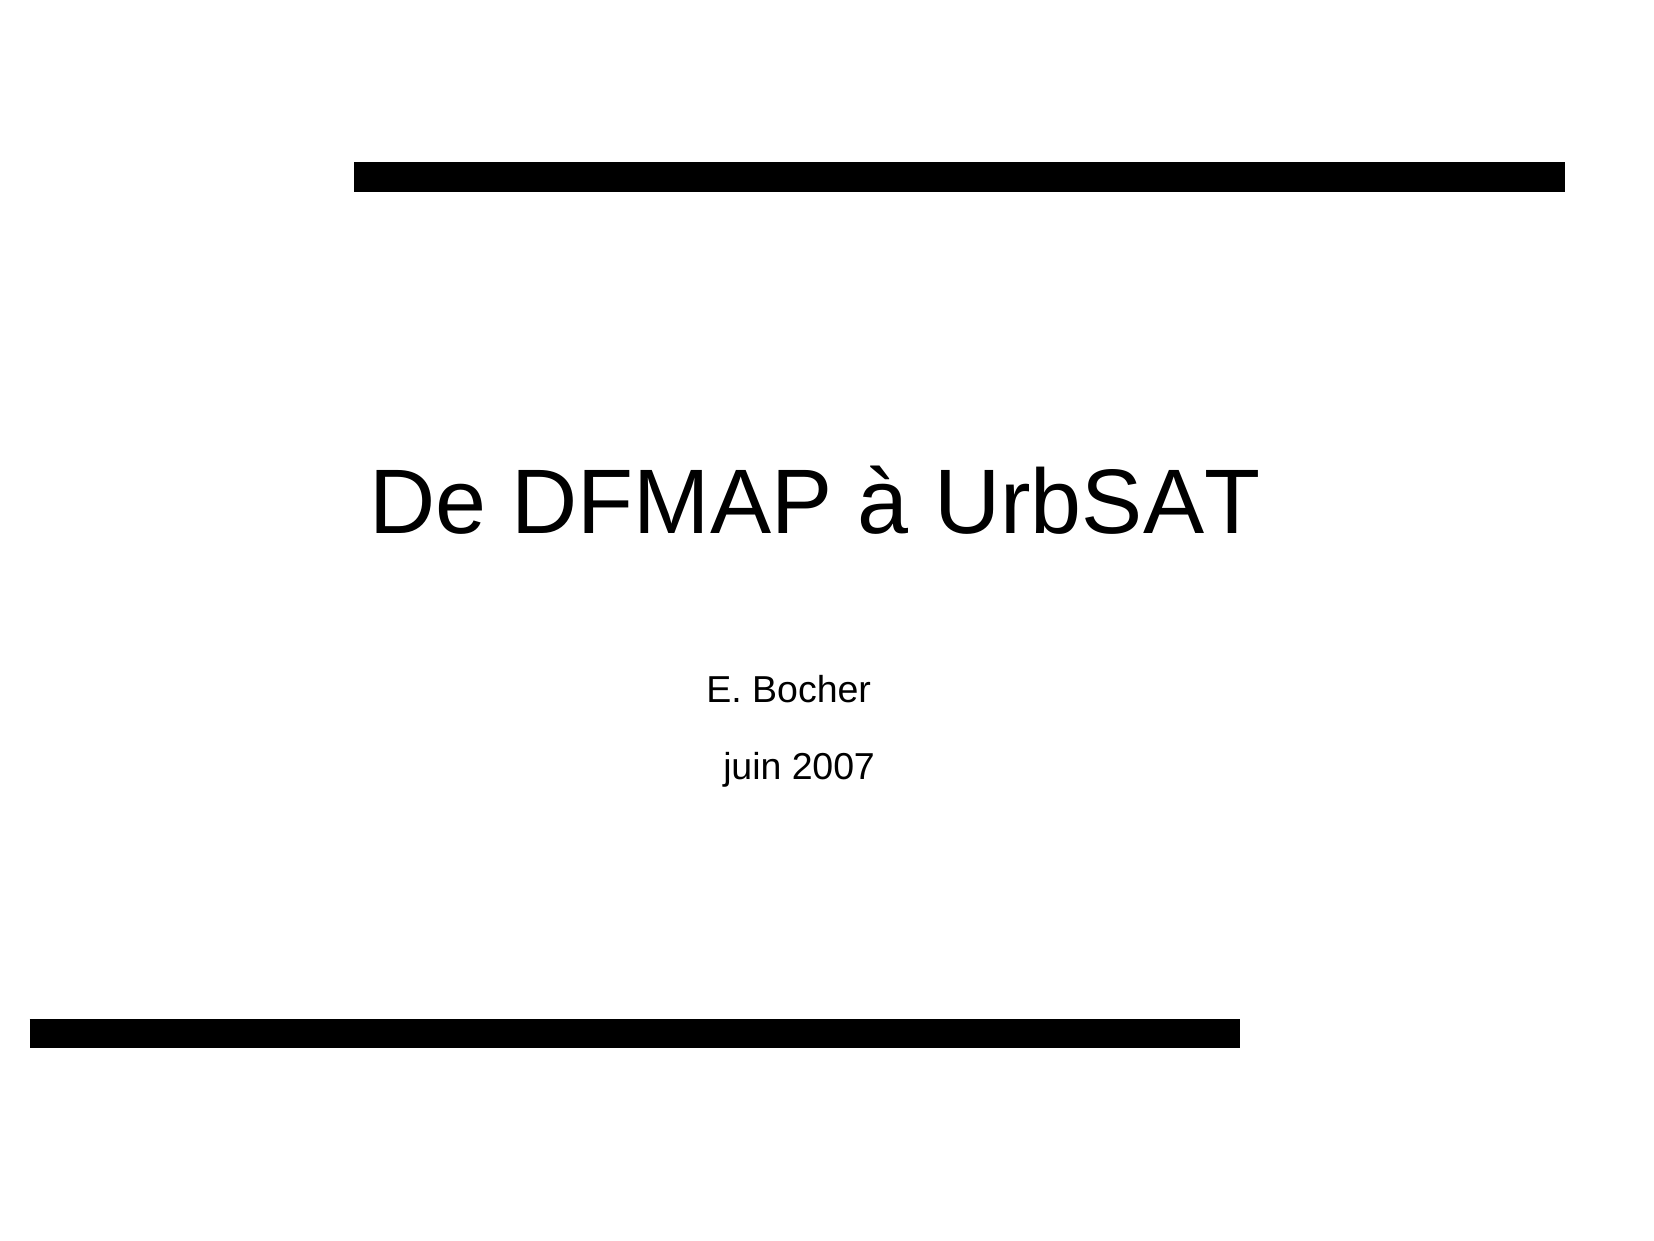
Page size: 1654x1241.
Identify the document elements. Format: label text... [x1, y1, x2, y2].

text_box De DFMAP à UrbSAT [354, 442, 1300, 591]
text_box E. Bocher [691, 661, 886, 723]
text_box juin 2007 [708, 738, 890, 800]
